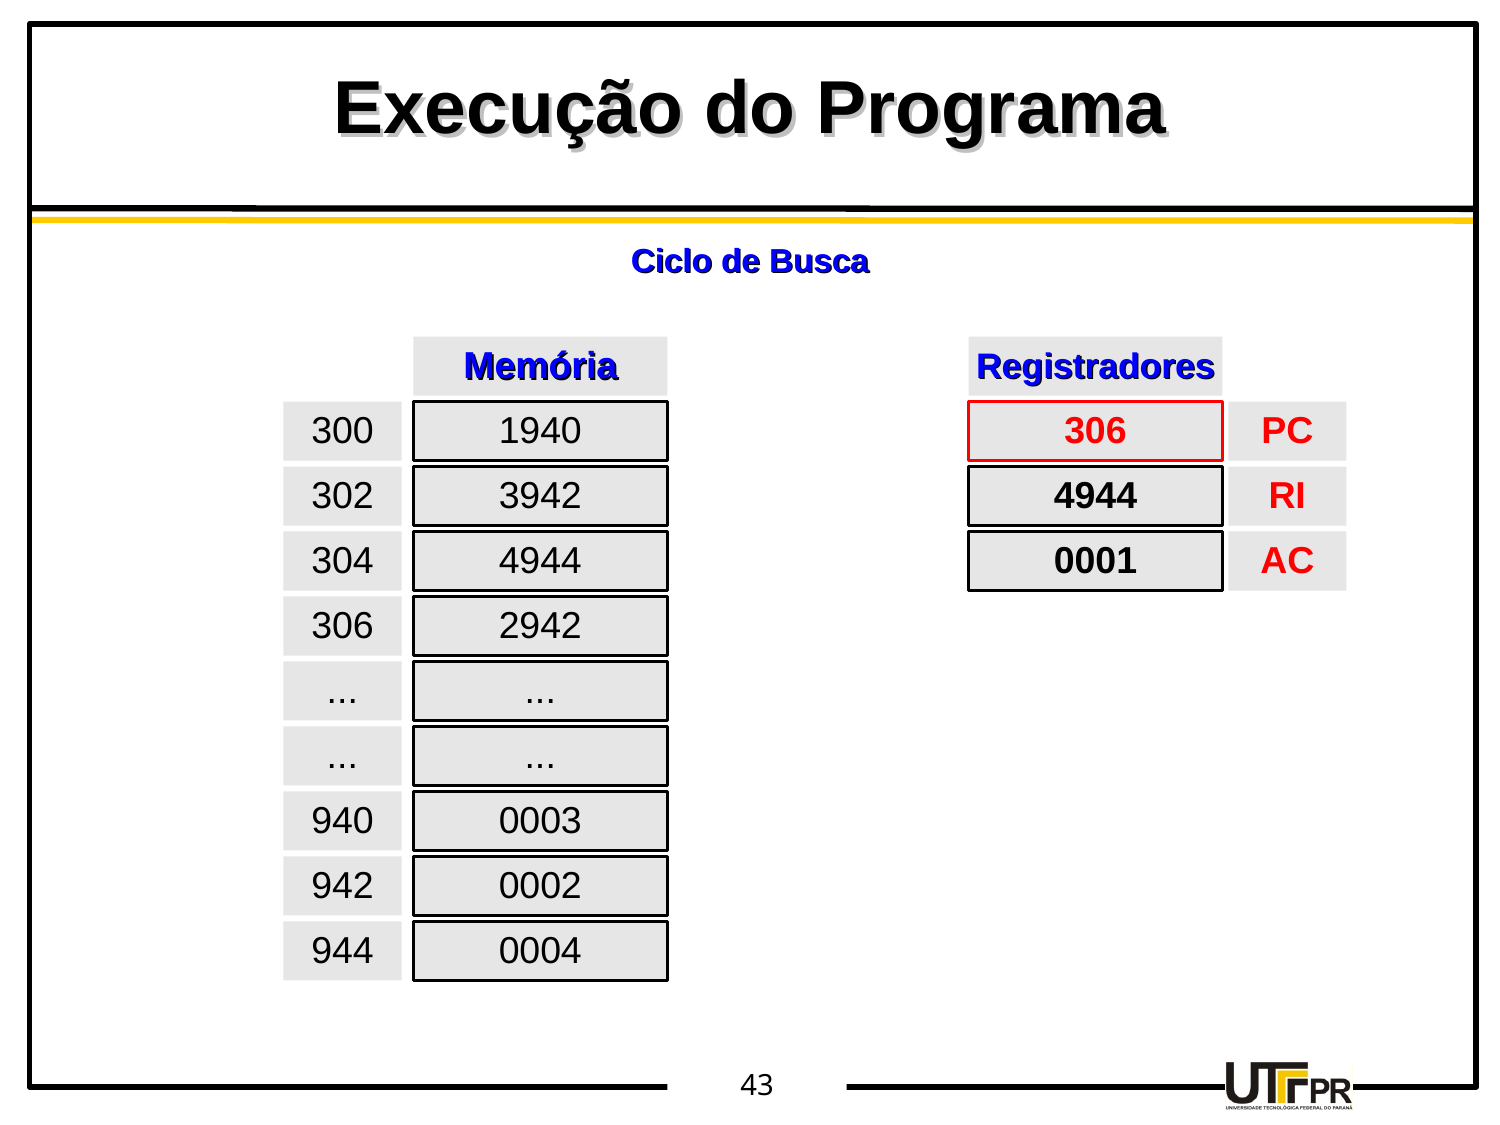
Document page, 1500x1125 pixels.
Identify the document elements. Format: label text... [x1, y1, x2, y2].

text_box 300 [283, 401, 402, 461]
text_box 304 [283, 531, 402, 591]
picture [1225, 1062, 1353, 1110]
text_box Memória [413, 336, 668, 396]
text_box 2942 [413, 596, 668, 656]
text_box 0001 [968, 531, 1223, 591]
text_box 0002 [413, 856, 668, 916]
text_box 1940 [413, 401, 668, 461]
text_box ... [283, 726, 402, 786]
text_box ... [413, 726, 668, 786]
text_box 0004 [413, 921, 668, 981]
text_box 0003 [413, 791, 668, 851]
text_box PC [1228, 401, 1347, 461]
title Execução do Programa [41, 65, 1459, 159]
text_box AC [1228, 531, 1347, 591]
text_box ... [283, 661, 402, 721]
text_box 302 [283, 466, 402, 526]
text_box 4944 [413, 531, 668, 591]
text_box Ciclo de Busca [616, 231, 884, 287]
text_box 306 [283, 596, 402, 656]
text_box Registradores [968, 336, 1223, 396]
text_box 3942 [413, 466, 668, 526]
text_box 944 [283, 921, 402, 981]
text_box 4944 [968, 466, 1223, 526]
text_box 942 [283, 856, 402, 916]
text_box 306 [968, 401, 1223, 461]
text_box RI [1228, 466, 1347, 526]
text_box ... [413, 661, 668, 721]
text_box 940 [283, 791, 402, 851]
